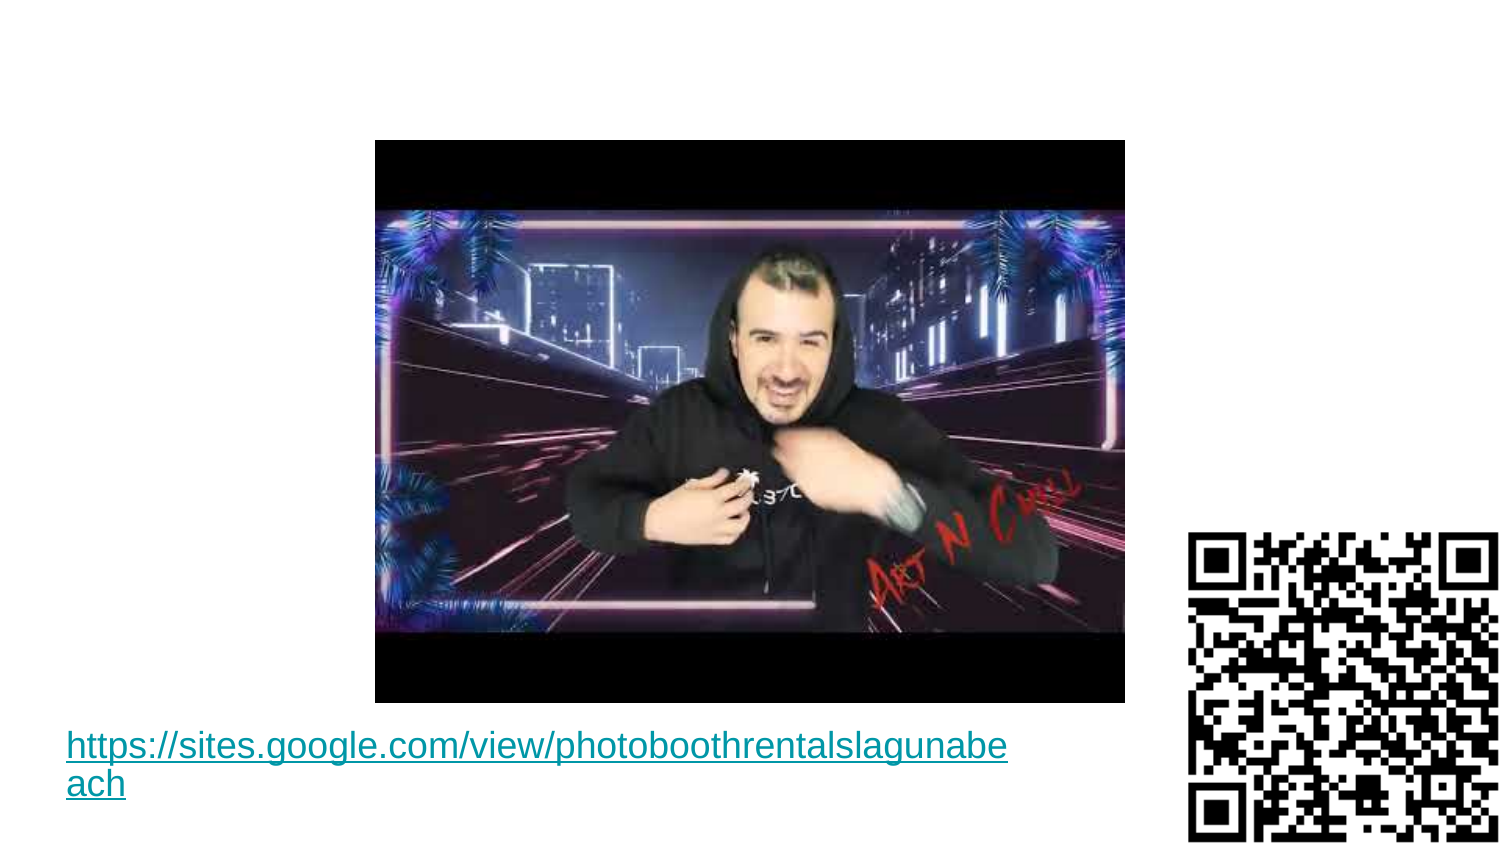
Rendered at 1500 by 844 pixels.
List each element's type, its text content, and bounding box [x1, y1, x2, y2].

picture [375, 140, 1125, 704]
list https://sites.google.com/view/photoboothrentalslagunabeach [51, 694, 1036, 794]
picture [1187, 531, 1500, 844]
